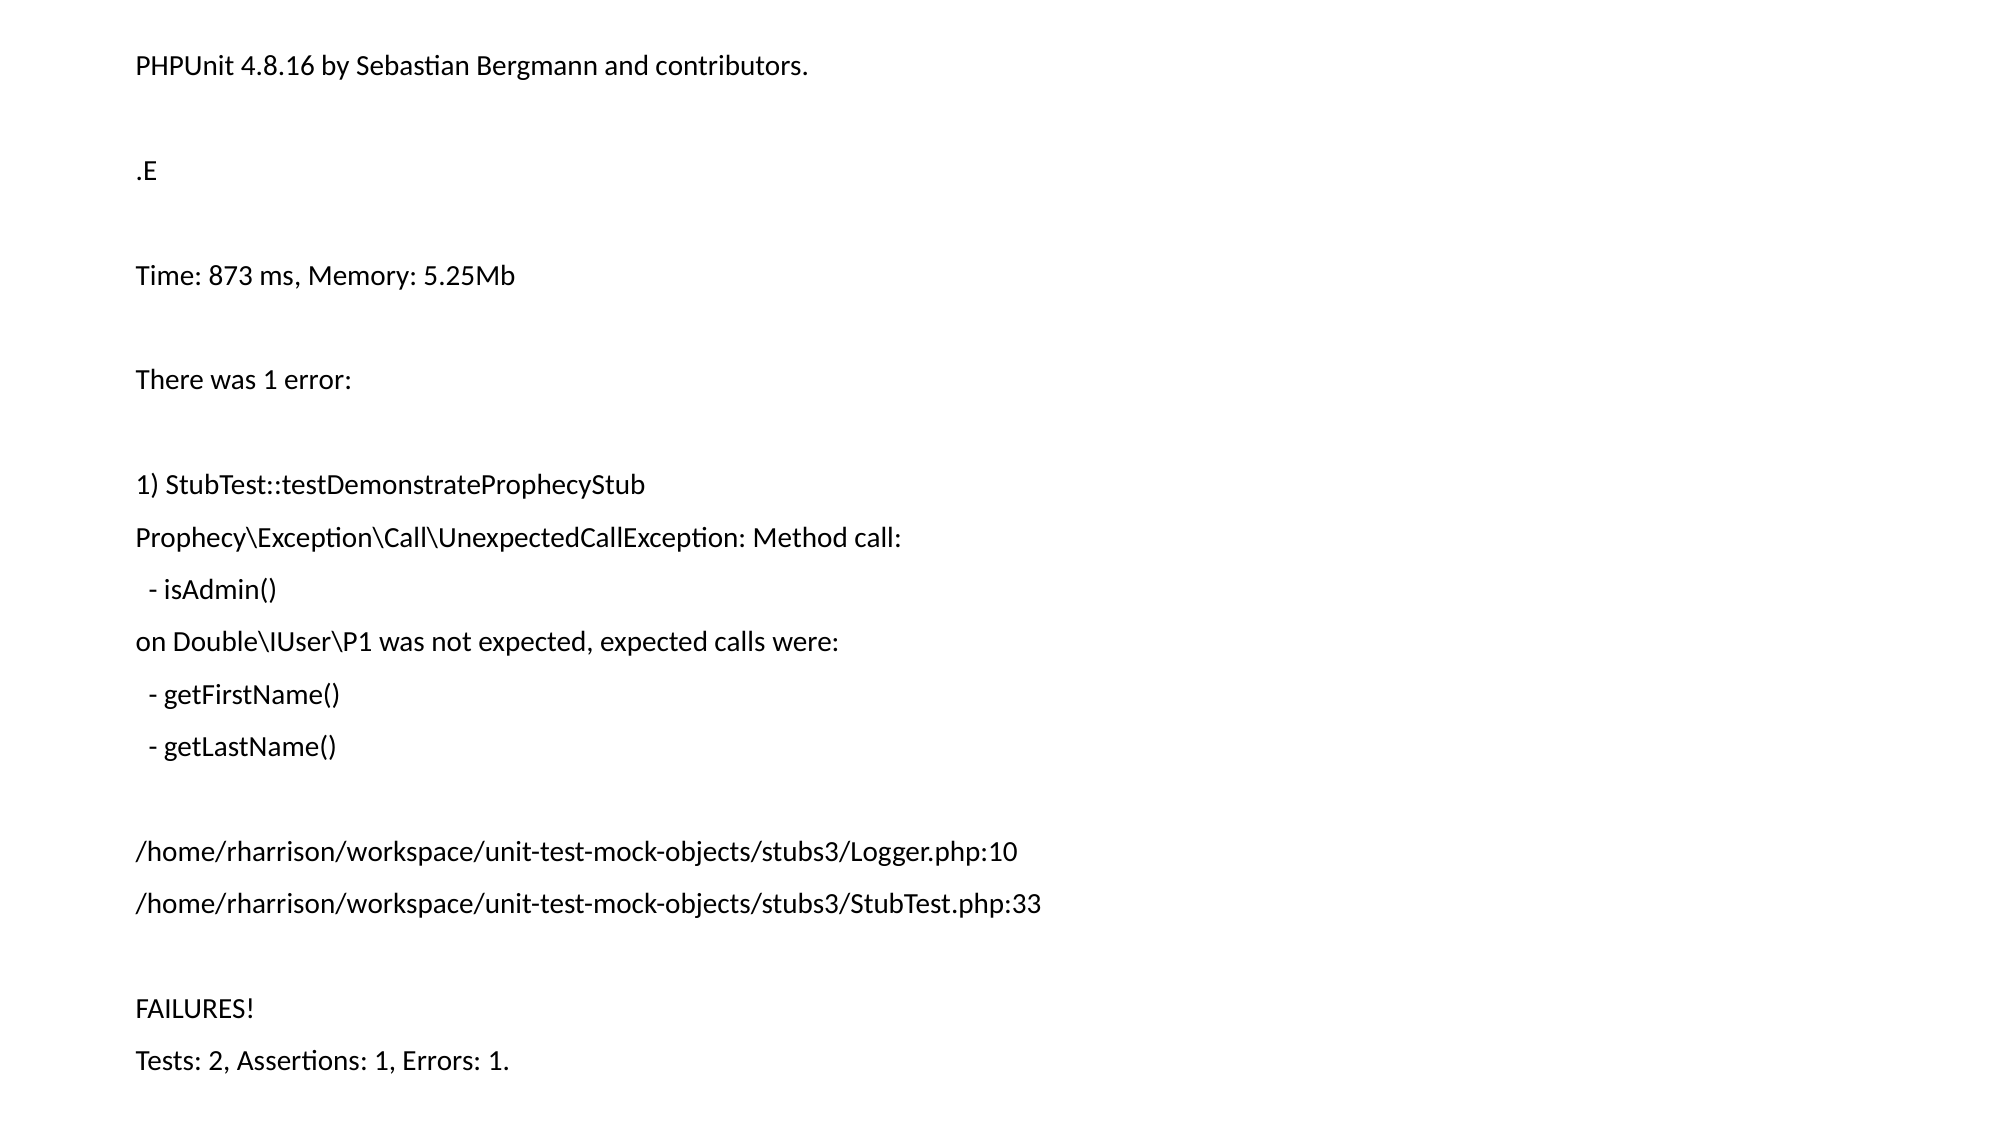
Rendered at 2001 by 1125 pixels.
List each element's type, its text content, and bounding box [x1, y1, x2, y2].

list PHPUnit 4.8.16 by Sebastian Bergmann and contributors. .E Time: 873 ms, Memory: 5.25Mb There was 1 error: 1) StubTest::testDemonstrateProphecyStub Prophecy\Exception\Call\UnexpectedCallException: Method call: - isAdmin() on Double\IUser\P1 was not expected, expected calls were: - getFirstName() - getLastName() /home/rharrison/workspace/unit-test-mock-objects/stubs3/Logger.php:10 /home/rharrison/workspace/unit-test-mock-objects/stubs3/StubTest.php:33 FAILURES! Tests: 2, Assertions: 1, Errors: 1. [120, 42, 1894, 1085]
